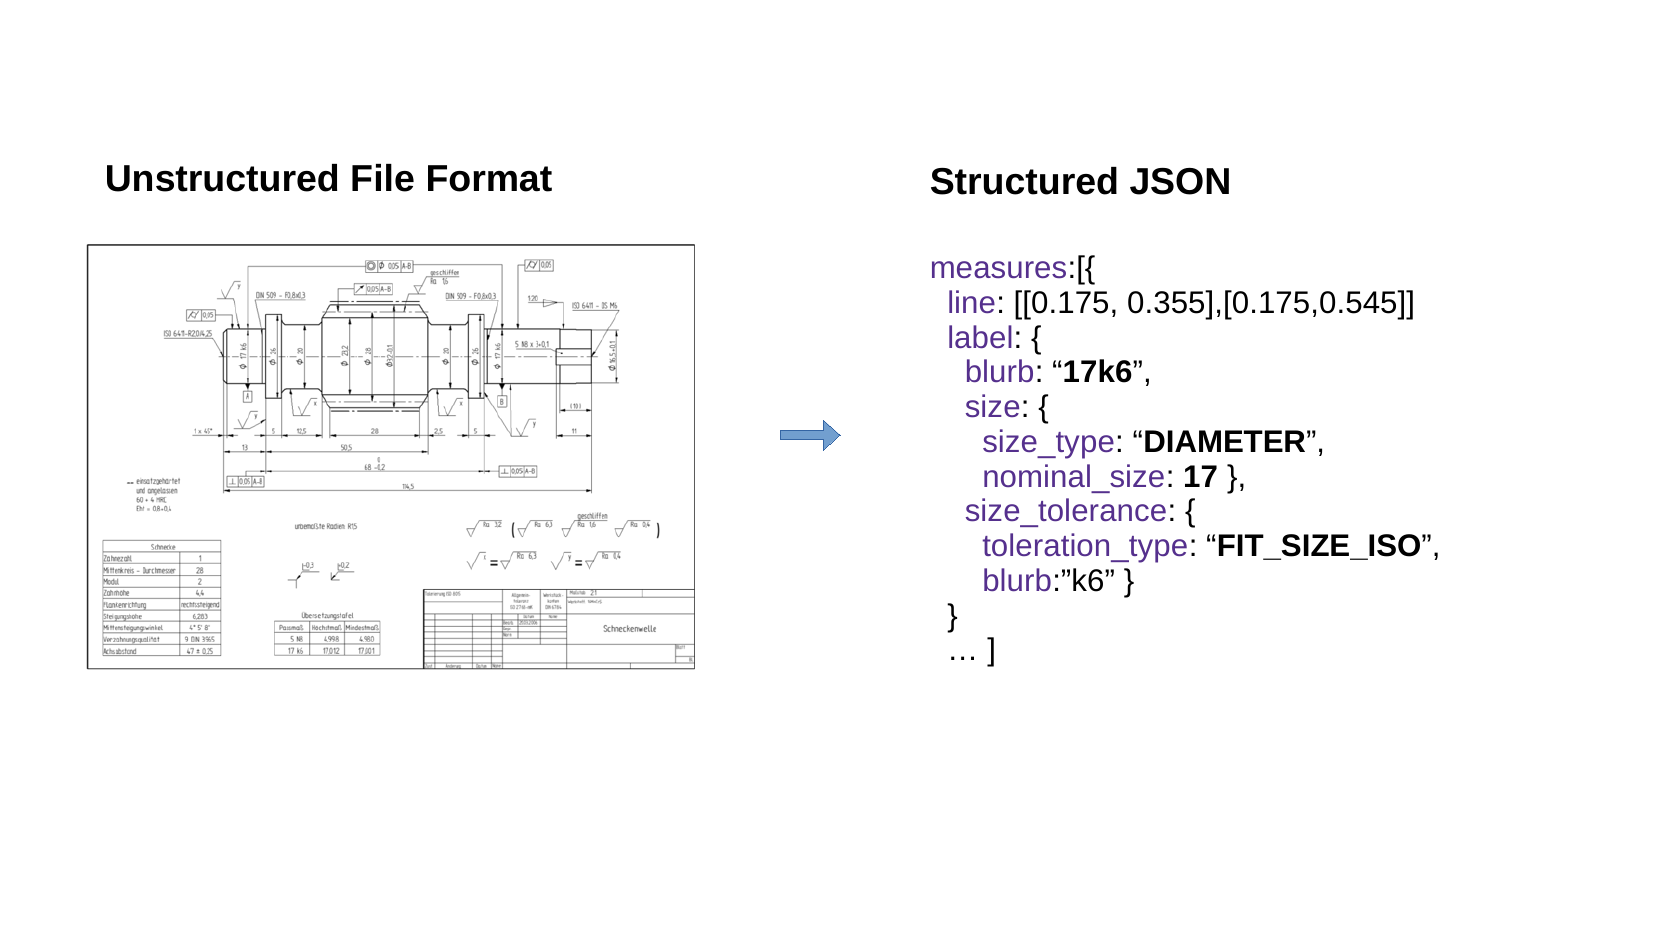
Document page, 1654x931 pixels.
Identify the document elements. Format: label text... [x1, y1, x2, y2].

text_box [780, 420, 841, 451]
picture [65, 225, 721, 676]
text_box measures:[{ line: [[0.175, 0.355],[0.175,0.545]] label: { blurb: “17k6”, size: { size_type: “DIAMETER”, nominal_size: 17 }, size_tolerance: { toleration_type: “FIT_SIZE_ISO”, blurb:”k6” } } … ] [915, 243, 1531, 675]
text_box Unstructured File Format [90, 150, 706, 207]
text_box Structured JSON [915, 153, 1531, 211]
